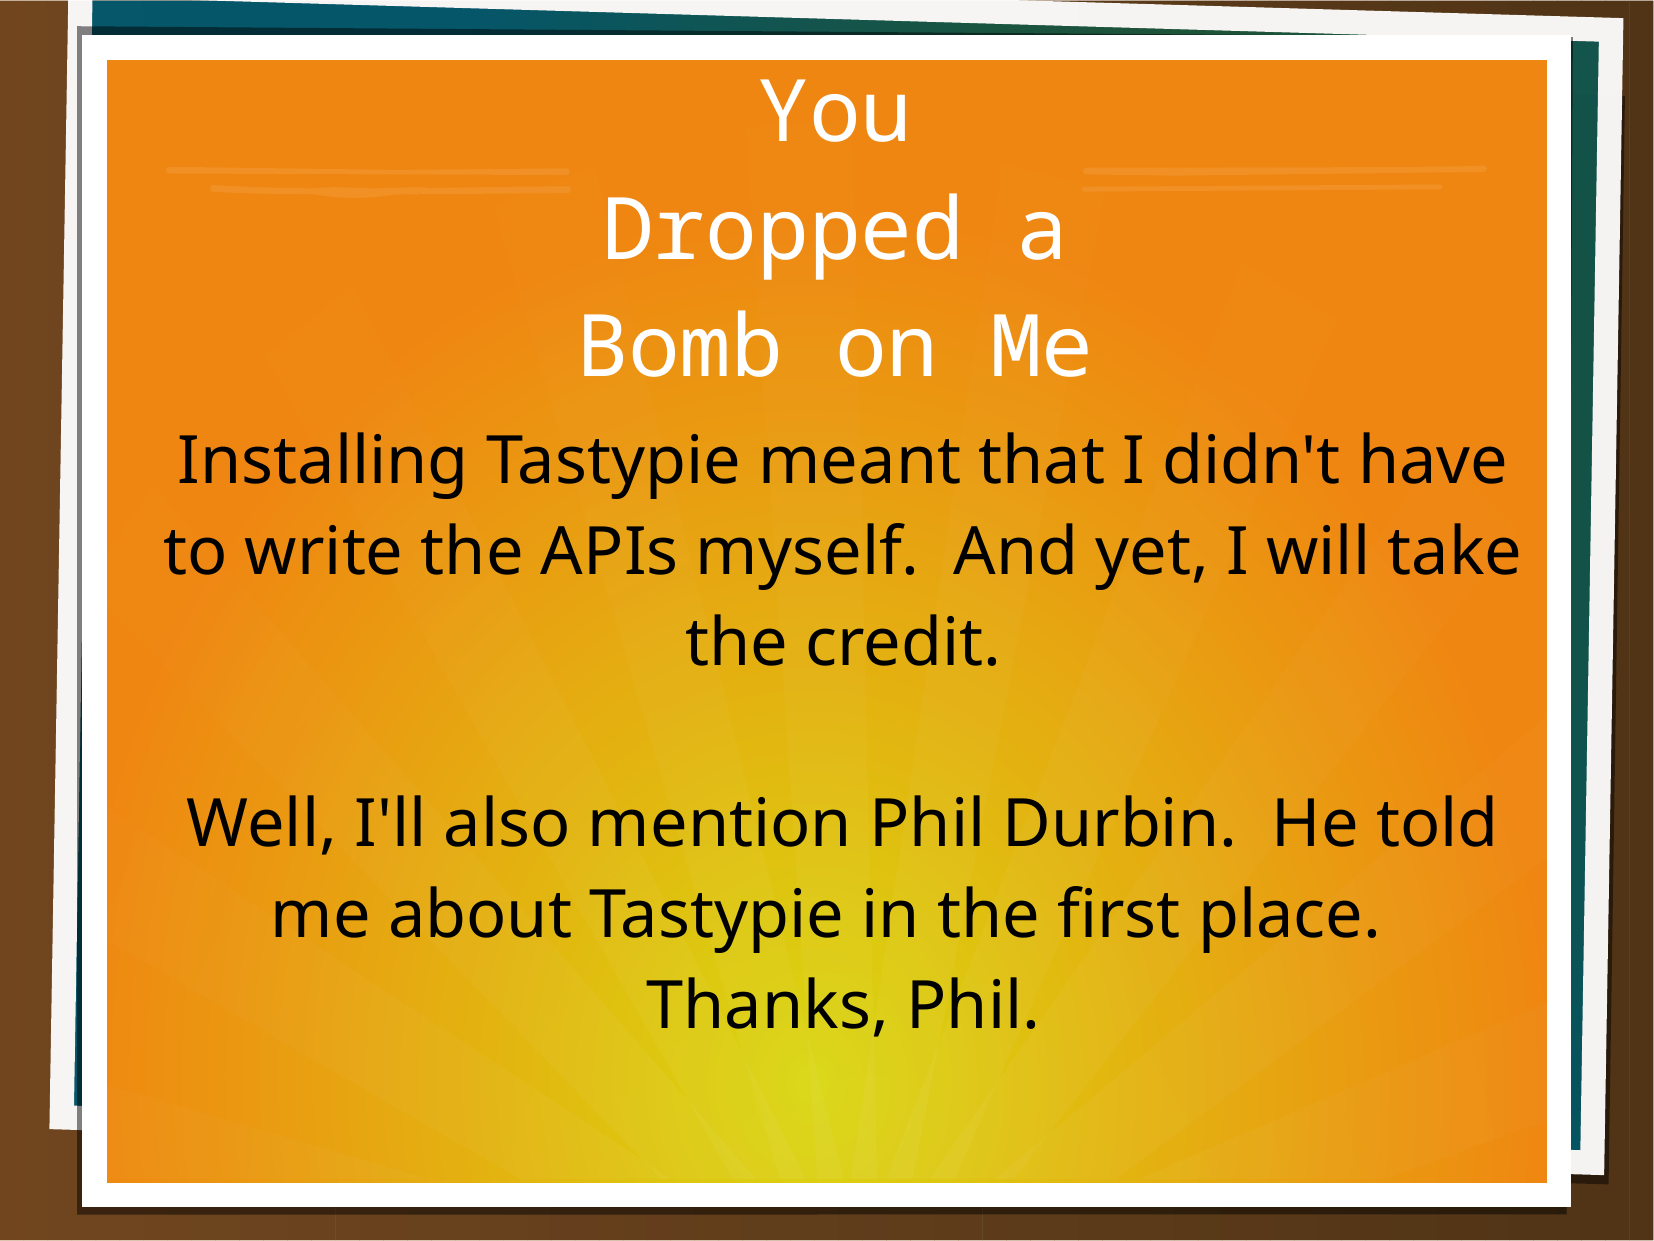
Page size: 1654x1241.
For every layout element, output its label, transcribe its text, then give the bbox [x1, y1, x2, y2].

title You Dropped a Bomb on Me [575, 76, 1096, 290]
subtitle Installing Tastypie meant that I didn't have to write the APIs myself. And yet, I will take the credit. Well, I'll also mention Phil Durbin. He told me about Tastypie in the first place. Thanks, Phil. [150, 290, 1538, 1171]
